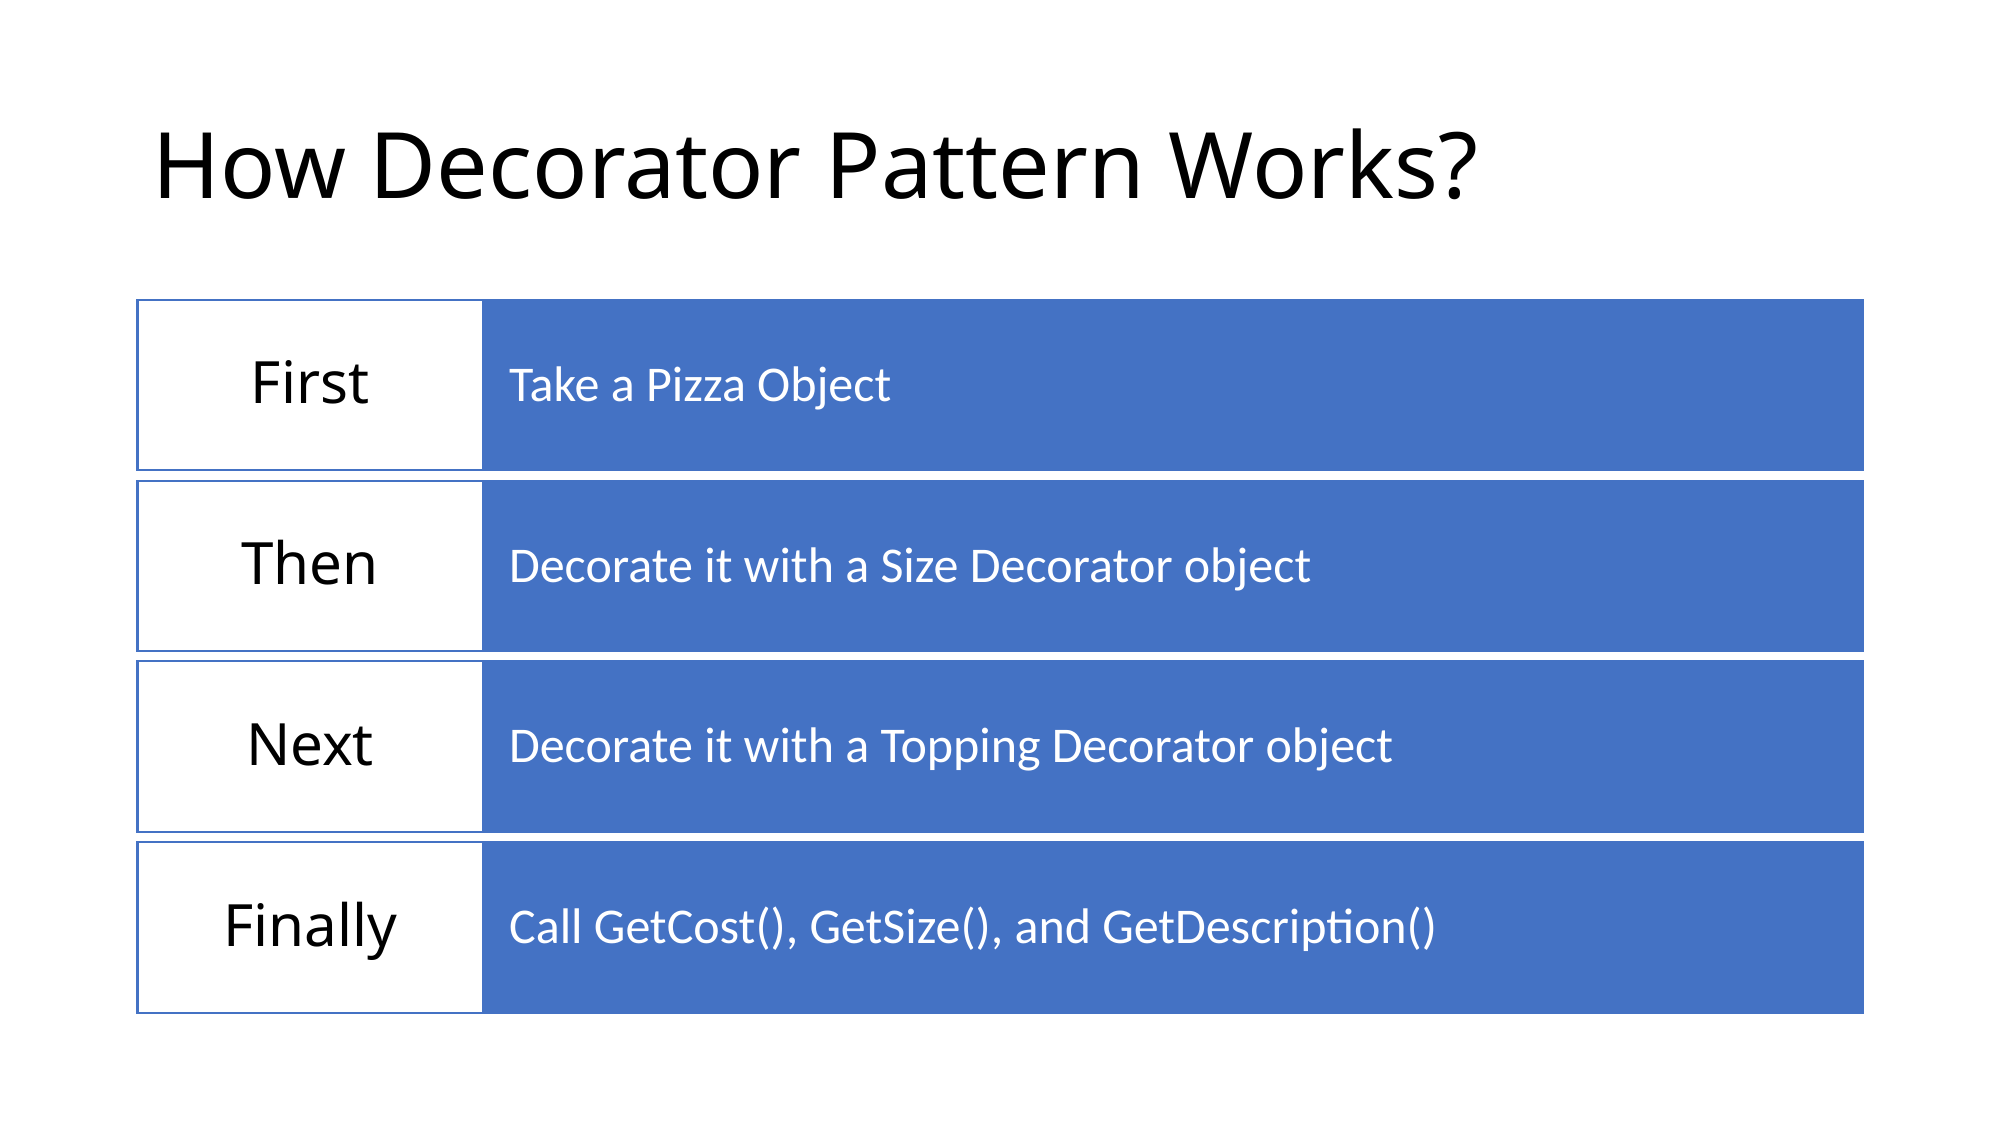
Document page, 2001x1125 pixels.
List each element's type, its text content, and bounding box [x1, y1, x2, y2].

text_box Call GetCost(), GetSize(), and GetDescription() [483, 842, 1863, 1013]
text_box Decorate it with a Topping Decorator object [483, 661, 1863, 833]
text_box Next [137, 661, 483, 833]
text_box Then [137, 480, 483, 652]
text_box Decorate it with a Size Decorator object [483, 480, 1863, 652]
text_box Take a Pizza Object [483, 299, 1863, 471]
text_box Finally [137, 842, 483, 1013]
title How Decorator Pattern Works? [137, 59, 1863, 278]
text_box First [137, 299, 483, 471]
